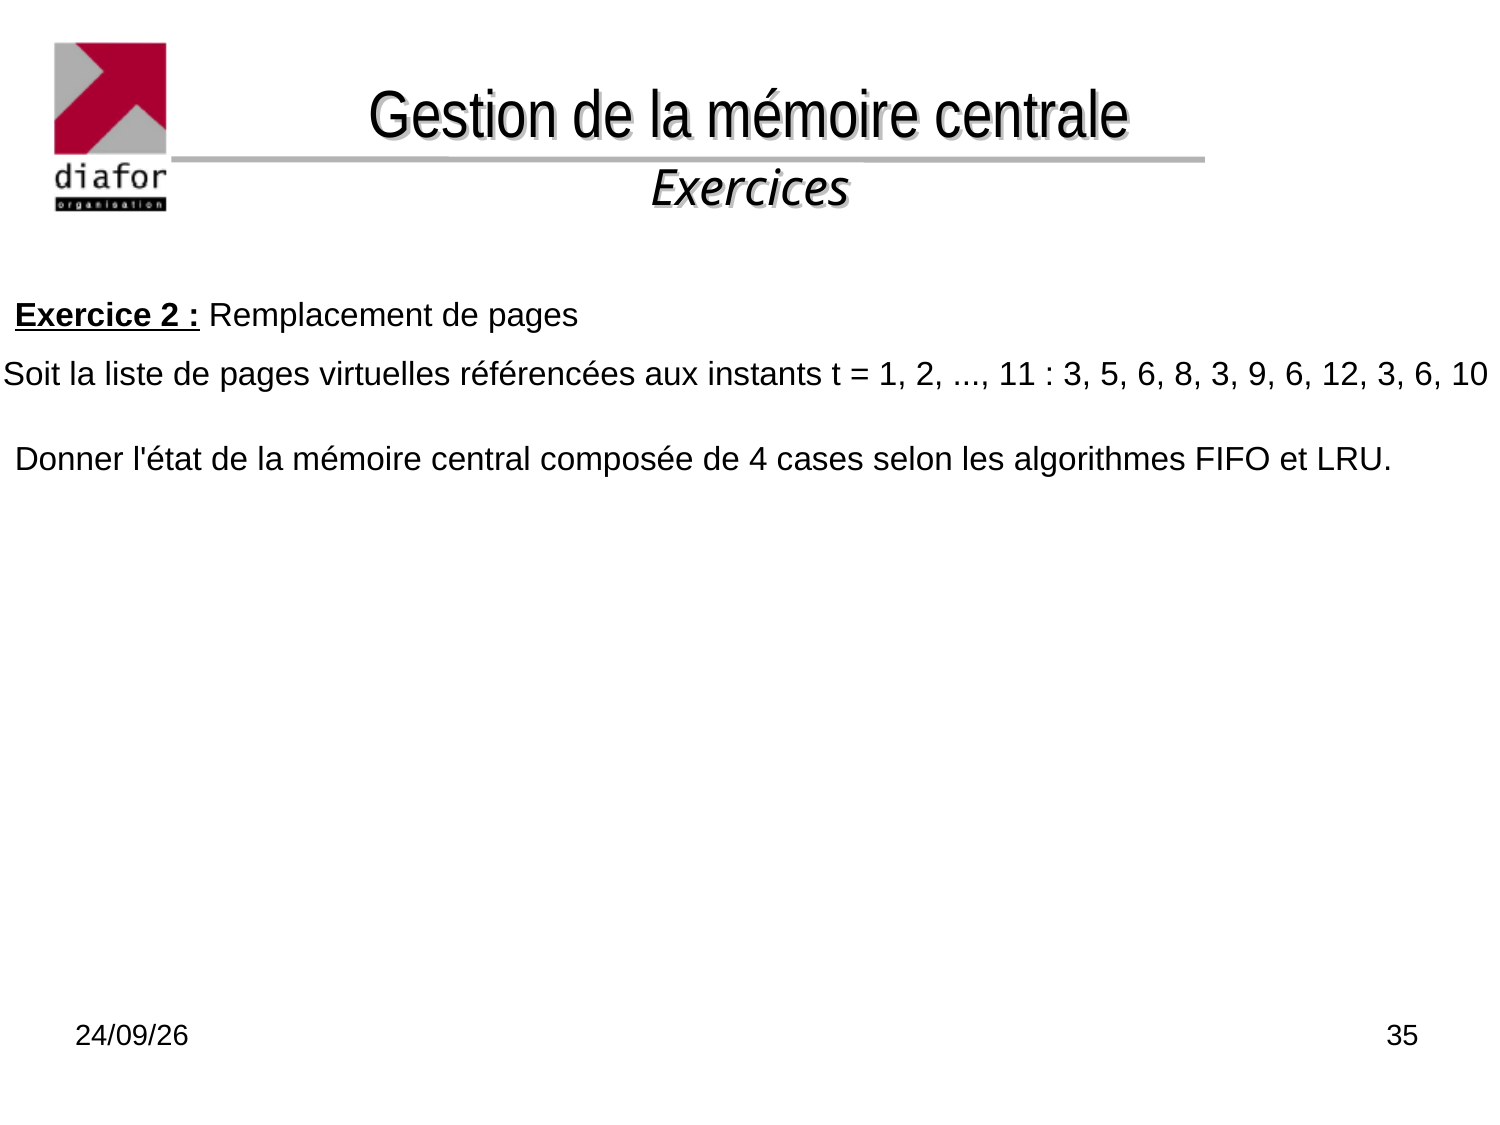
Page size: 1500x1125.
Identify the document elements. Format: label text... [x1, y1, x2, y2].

title Gestion de la mémoire centrale Exercices [75, 45, 1426, 250]
text_box Exercice 2 : Remplacement de pages [0, 295, 595, 341]
text_box Donner l'état de la mémoire central composée de 4 cases selon les algorithmes FIFO et LRU. [0, 439, 1410, 485]
picture [53, 42, 168, 213]
text_box Soit la liste de pages virtuelles référencées aux instants t = 1, 2, ..., 11 : 3, 5, 6, 8, 3, 9, 6, 12, 3, 6, 10 [0, 354, 1500, 400]
